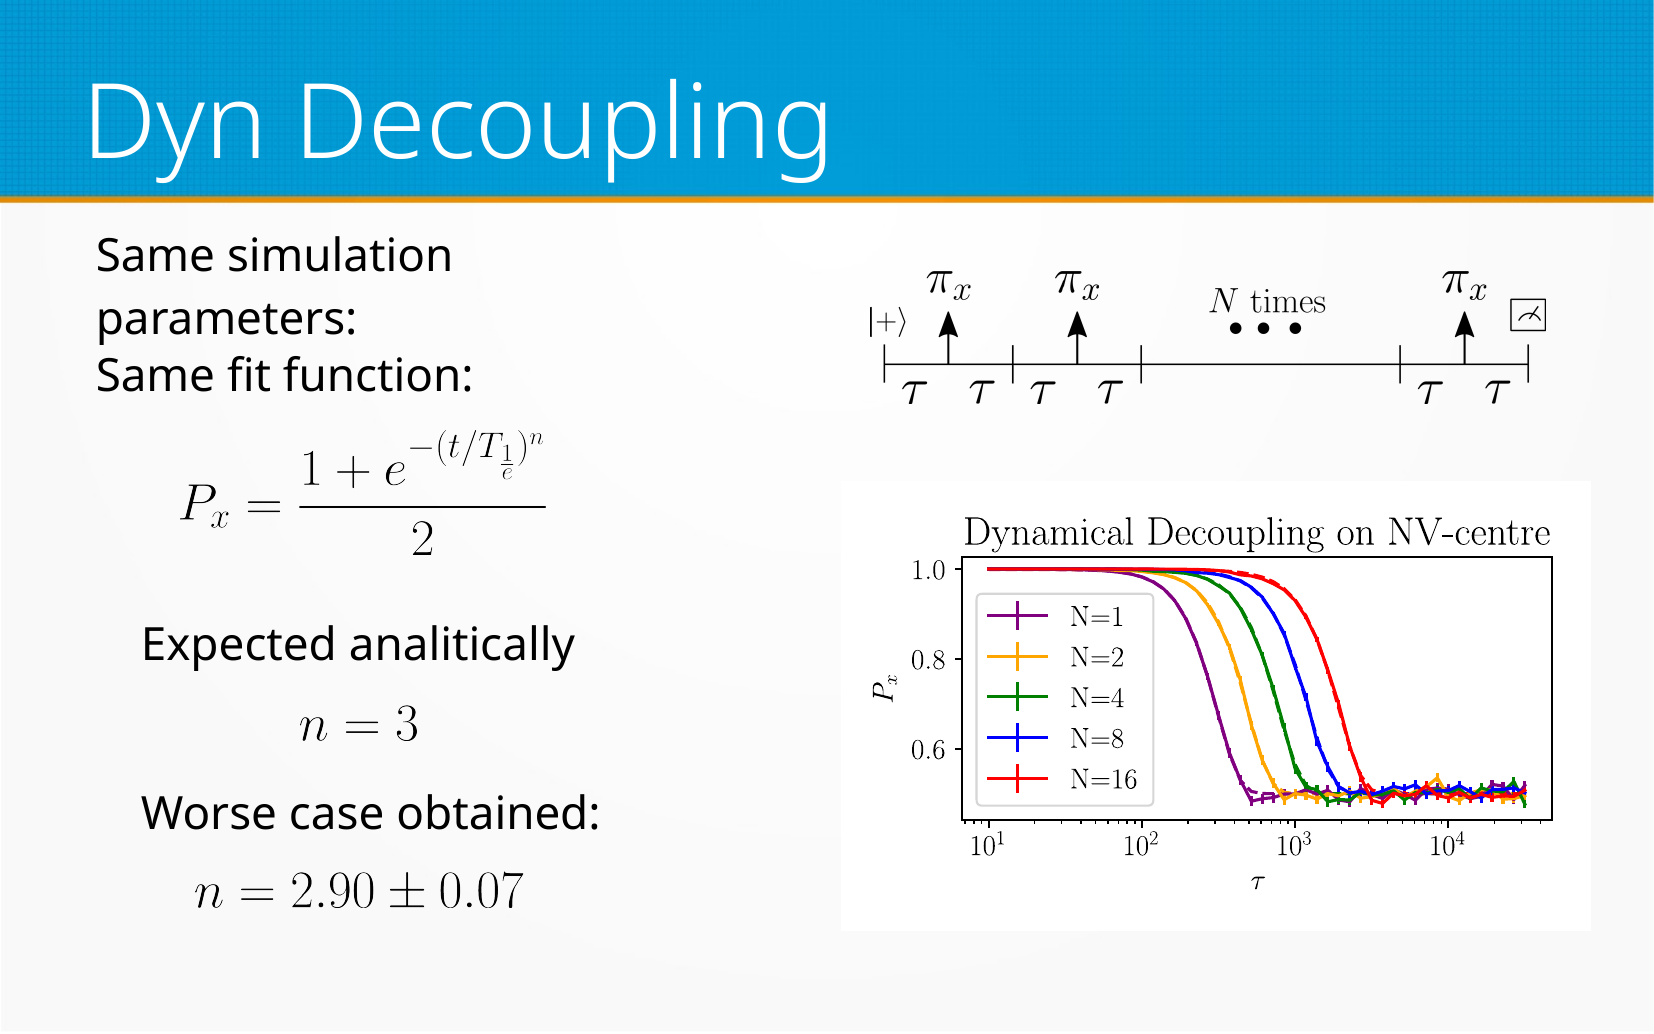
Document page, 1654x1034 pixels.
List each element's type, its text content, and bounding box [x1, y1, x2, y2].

text_box Worse case obtained: [135, 780, 676, 844]
text_box Same simulation parameters: [90, 227, 706, 343]
text_box Expected analitically [135, 585, 586, 700]
title Dyn Decoupling [82, 16, 1571, 190]
text_box Same fit function: [90, 342, 586, 406]
picture [0, 195, 1654, 1034]
